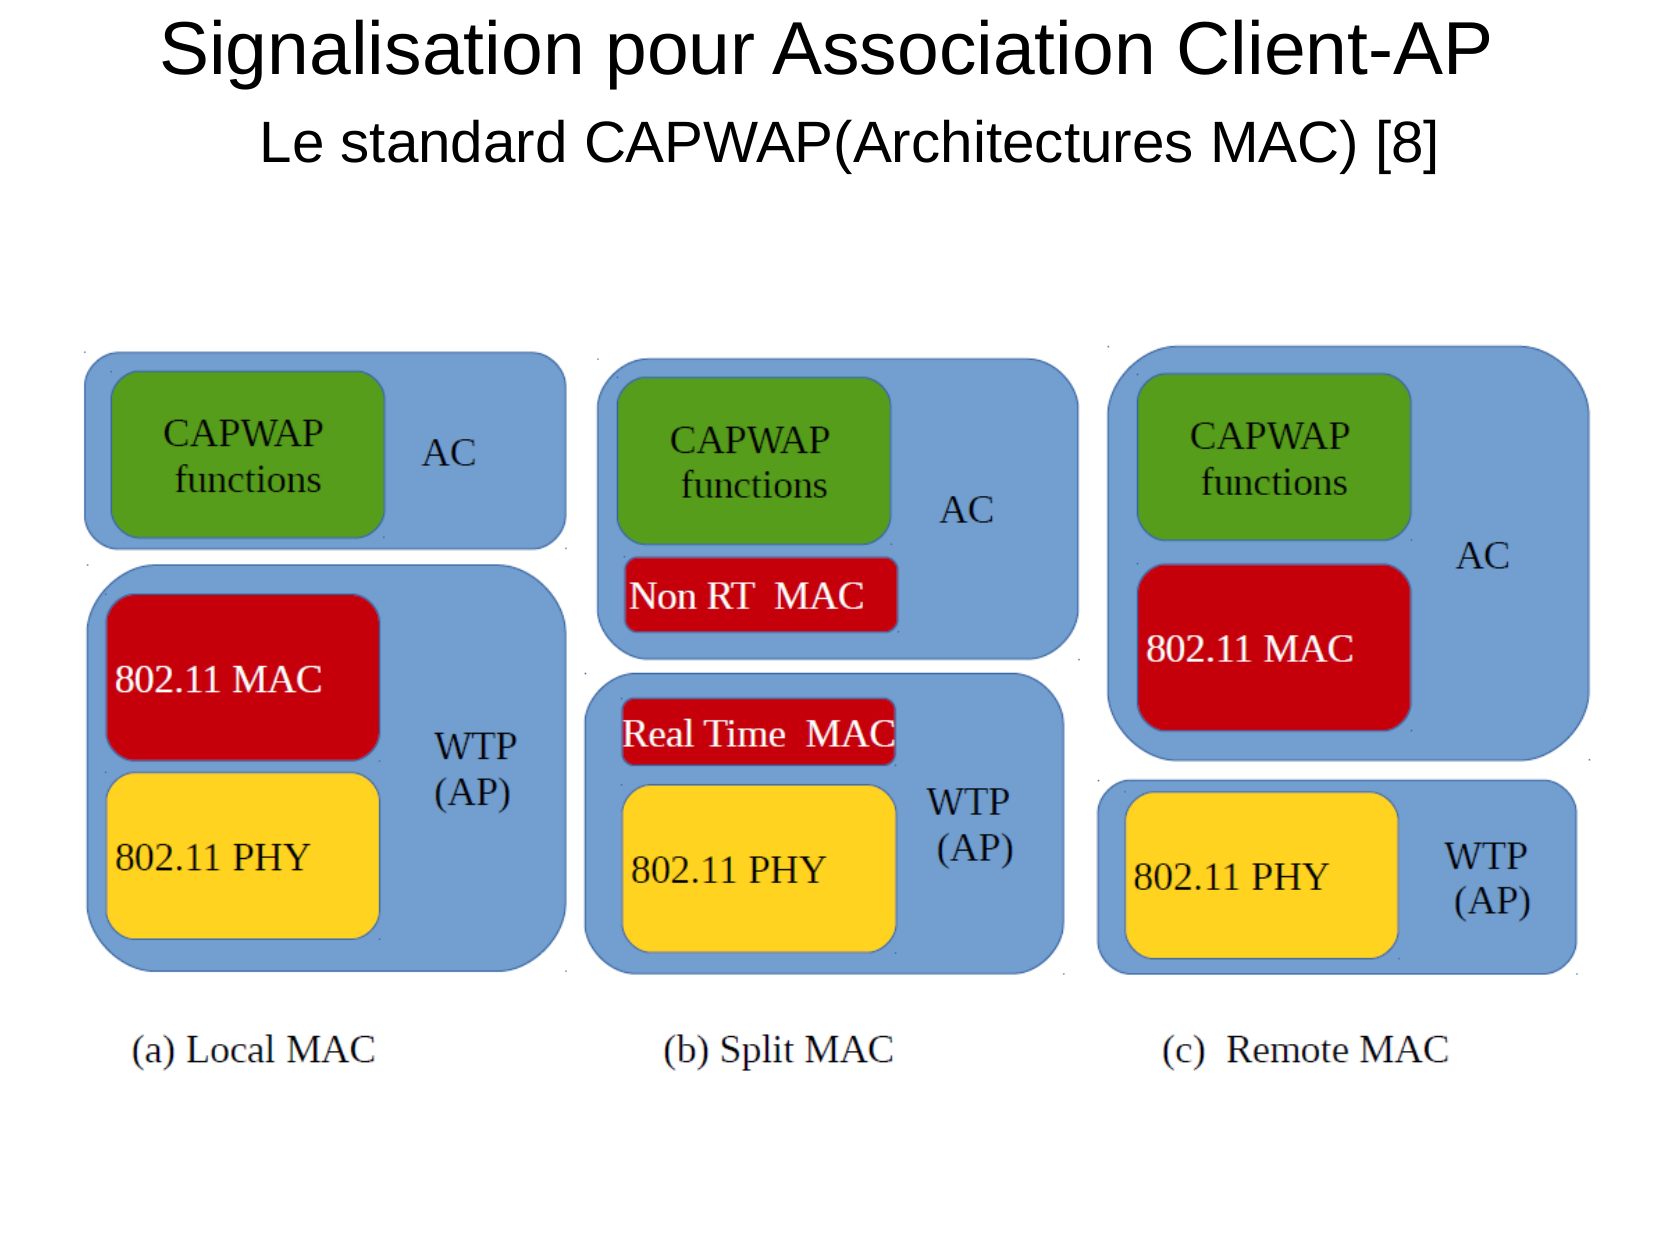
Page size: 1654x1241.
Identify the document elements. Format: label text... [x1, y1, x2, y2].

title Le standard CAPWAP(Architectures MAC) [8] [248, 95, 1453, 190]
title Signalisation pour Association Client-AP [82, 2, 1571, 95]
picture [76, 342, 1607, 1075]
